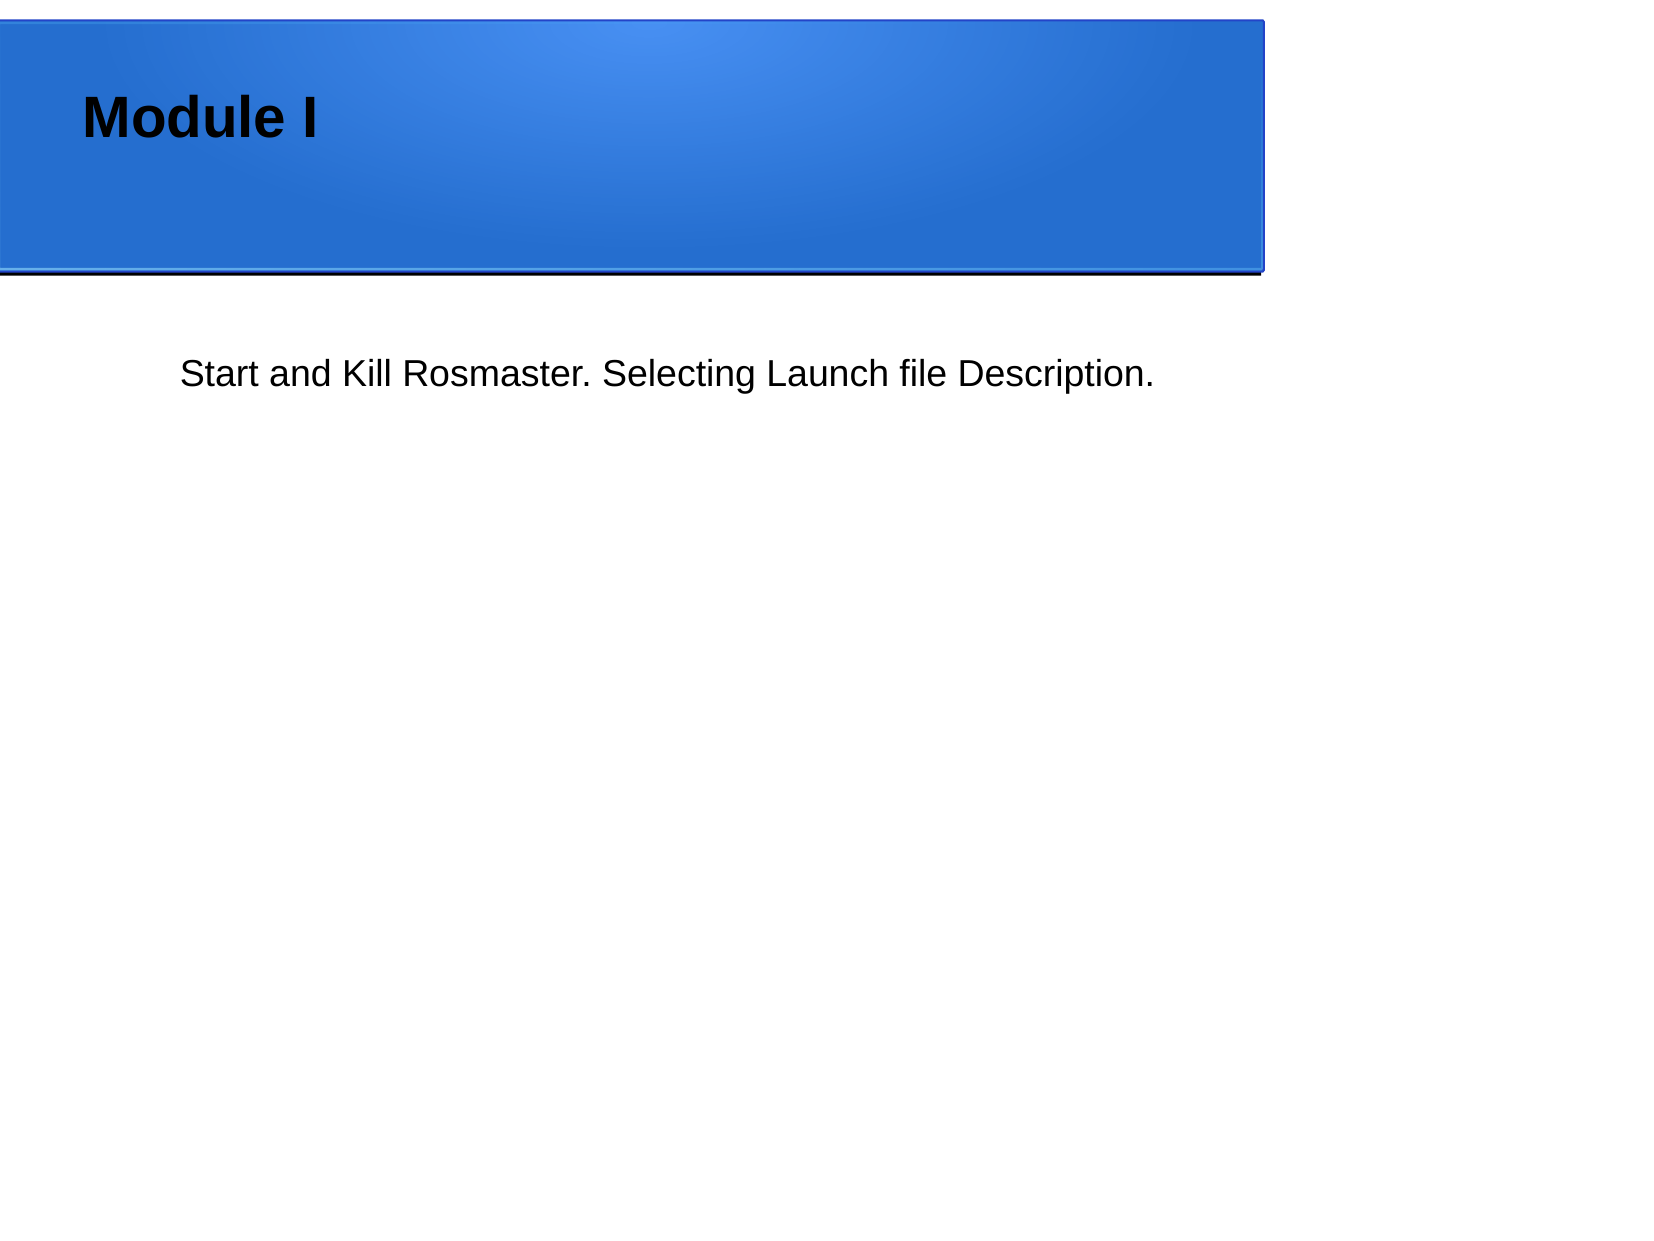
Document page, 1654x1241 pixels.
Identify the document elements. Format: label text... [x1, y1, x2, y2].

subtitle [82, 299, 1571, 1019]
title Module I [82, 47, 1235, 252]
text_box Start and Kill Rosmaster. Selecting Launch file Description. [165, 345, 1366, 1066]
